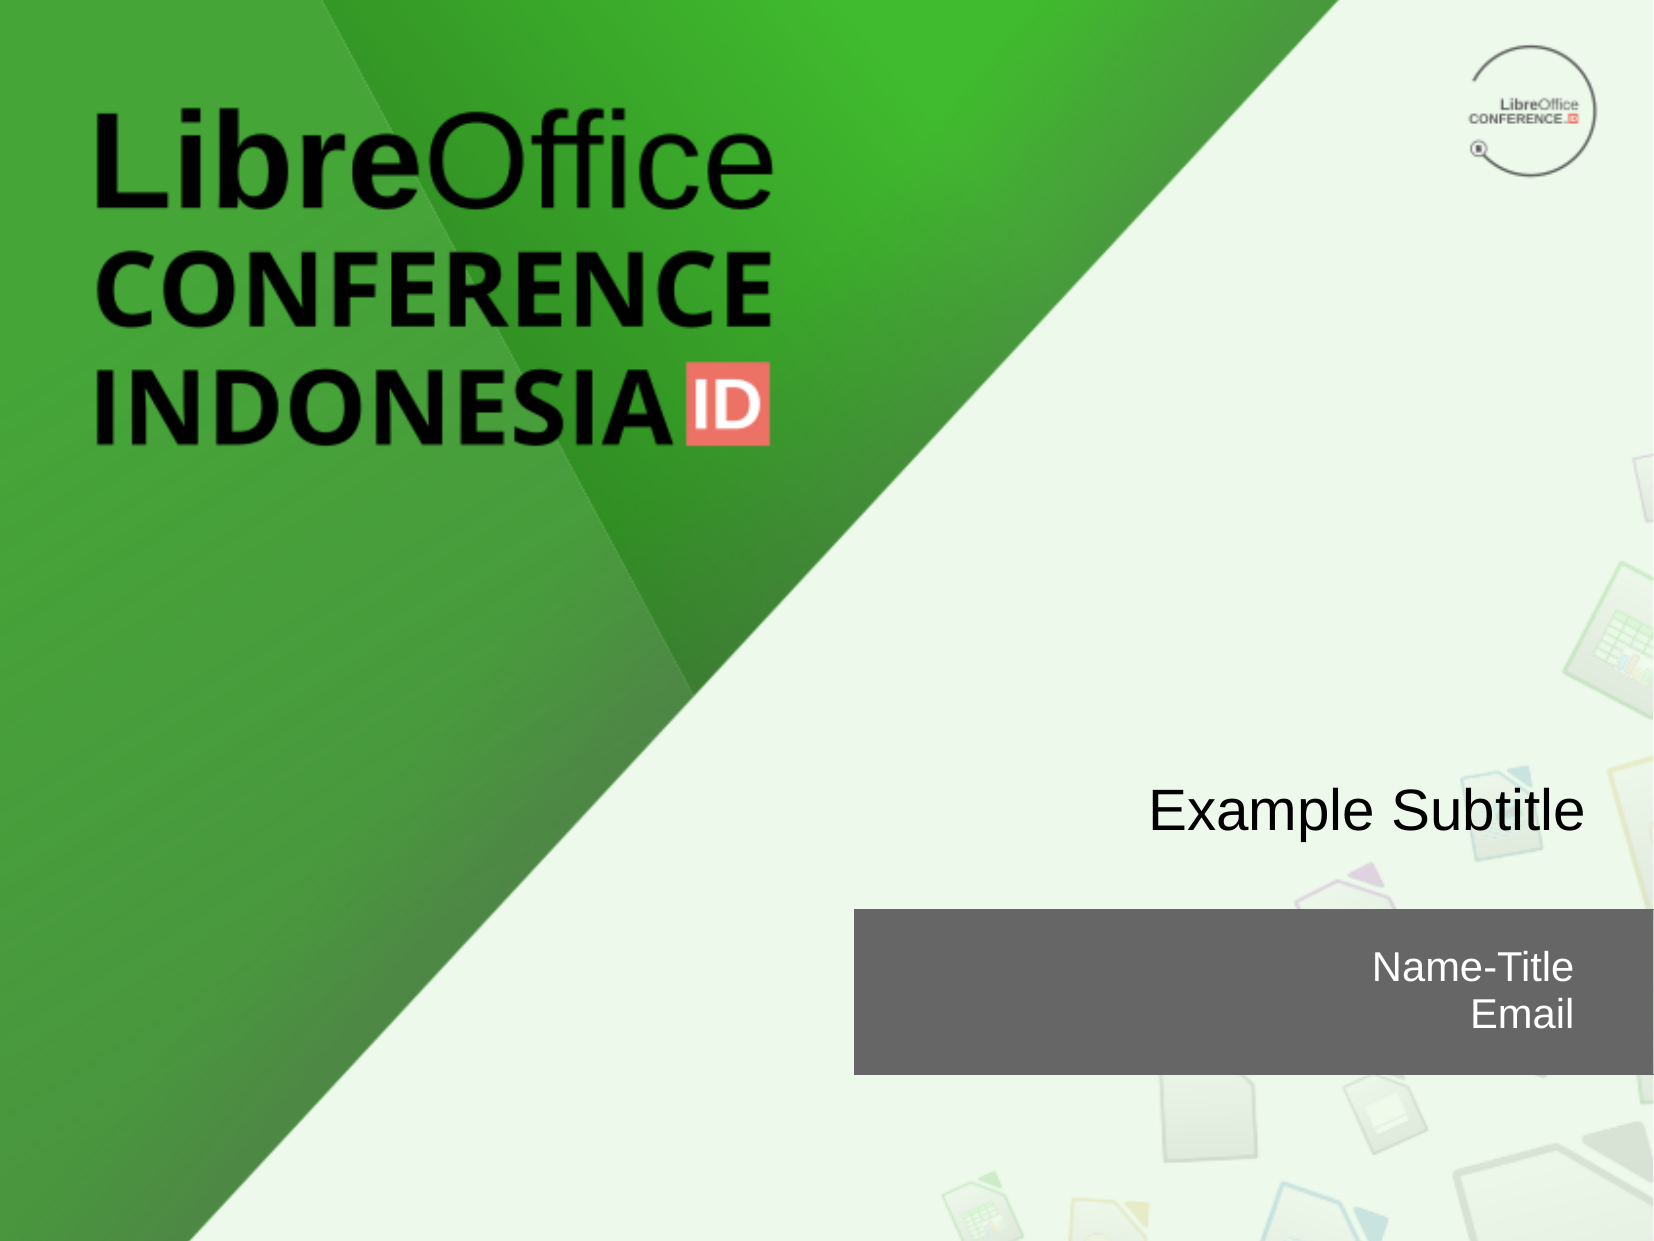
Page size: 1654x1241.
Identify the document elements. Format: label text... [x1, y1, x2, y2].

picture [0, 0, 1654, 1241]
text_box Example Subtitle [1133, 770, 1602, 851]
text_box Email [1455, 983, 1590, 1045]
text_box [854, 909, 1654, 1075]
text_box Name-Title [1357, 935, 1590, 998]
